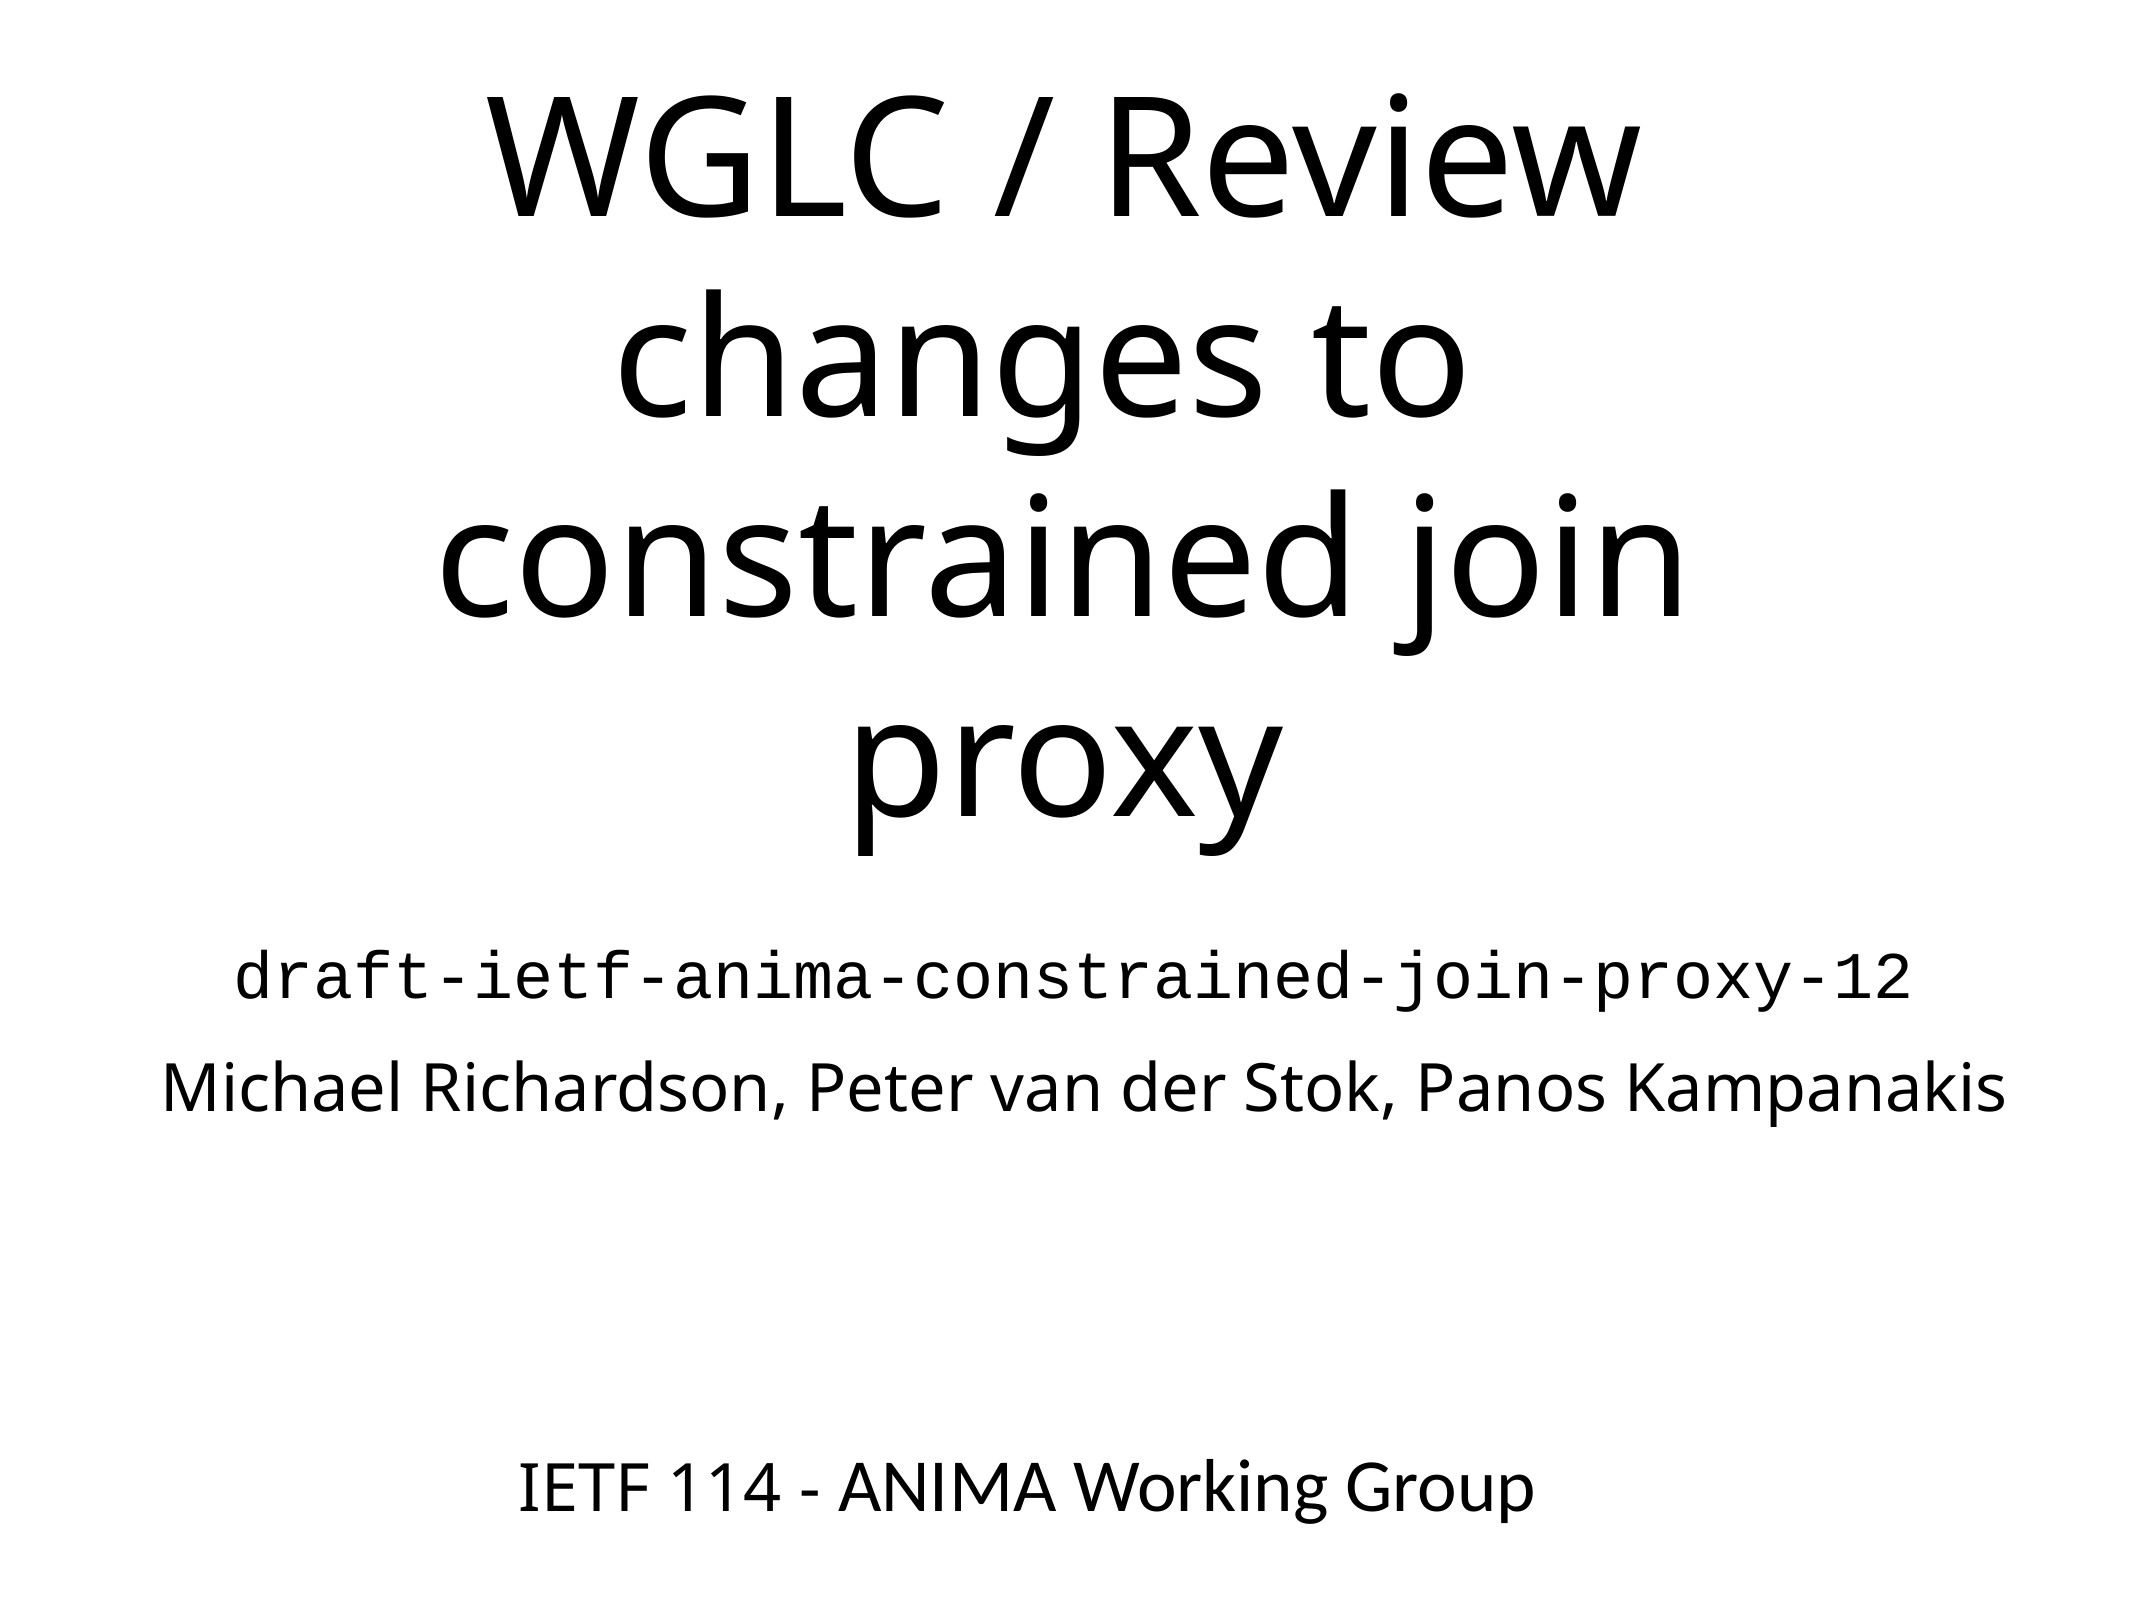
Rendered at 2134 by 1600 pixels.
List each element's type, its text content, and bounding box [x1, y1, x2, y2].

subtitle Michael Richardson, Peter van der Stok, Panos Kampanakis [146, 956, 2025, 1205]
title WGLC / Review changes to constrained join proxy [205, 505, 1923, 859]
text_box draft-ietf-anima-constrained-join-proxy-12 [219, 924, 1929, 1019]
text_box IETF 114 - ANIMA Working Group [442, 1397, 1613, 1566]
